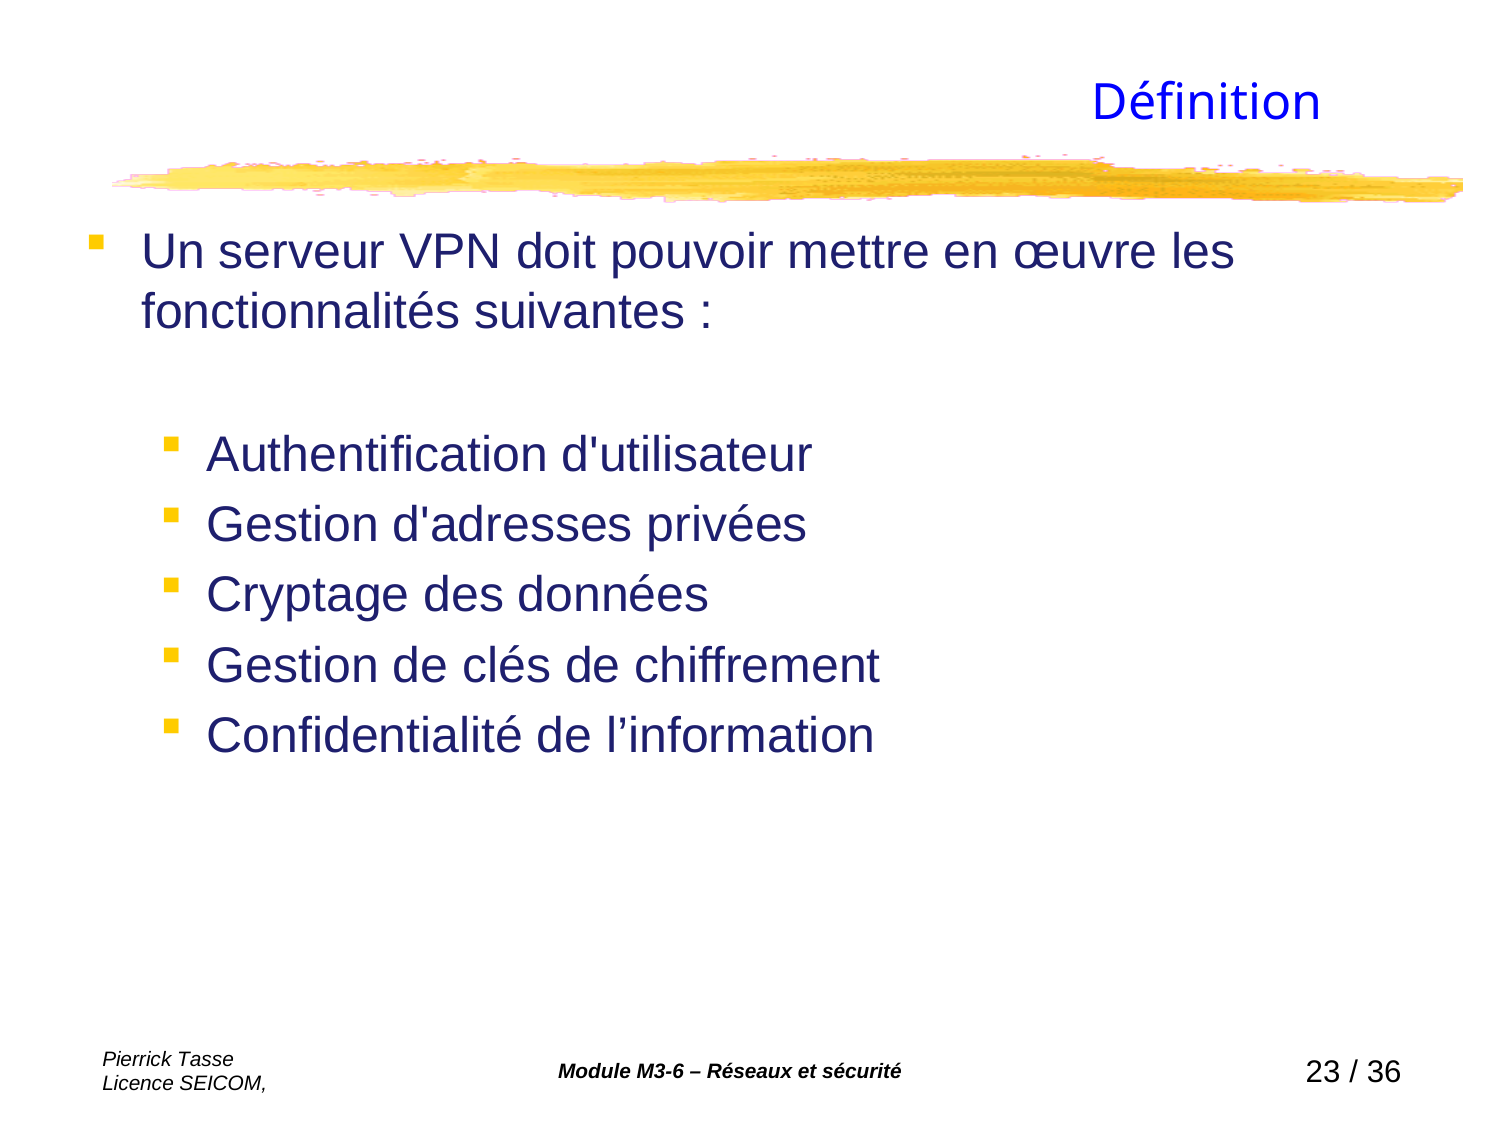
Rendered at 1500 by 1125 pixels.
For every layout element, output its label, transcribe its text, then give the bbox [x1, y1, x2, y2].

list Un serveur VPN doit pouvoir mettre en œuvre les fonctionnalités suivantes : Authentification d'utilisateur Gestion d'adresses privées Cryptage des données Gestion de clés de chiffrement Confidentialité de l’information [69, 210, 1412, 1016]
title Définition [62, 37, 1338, 138]
picture [112, 149, 1463, 213]
